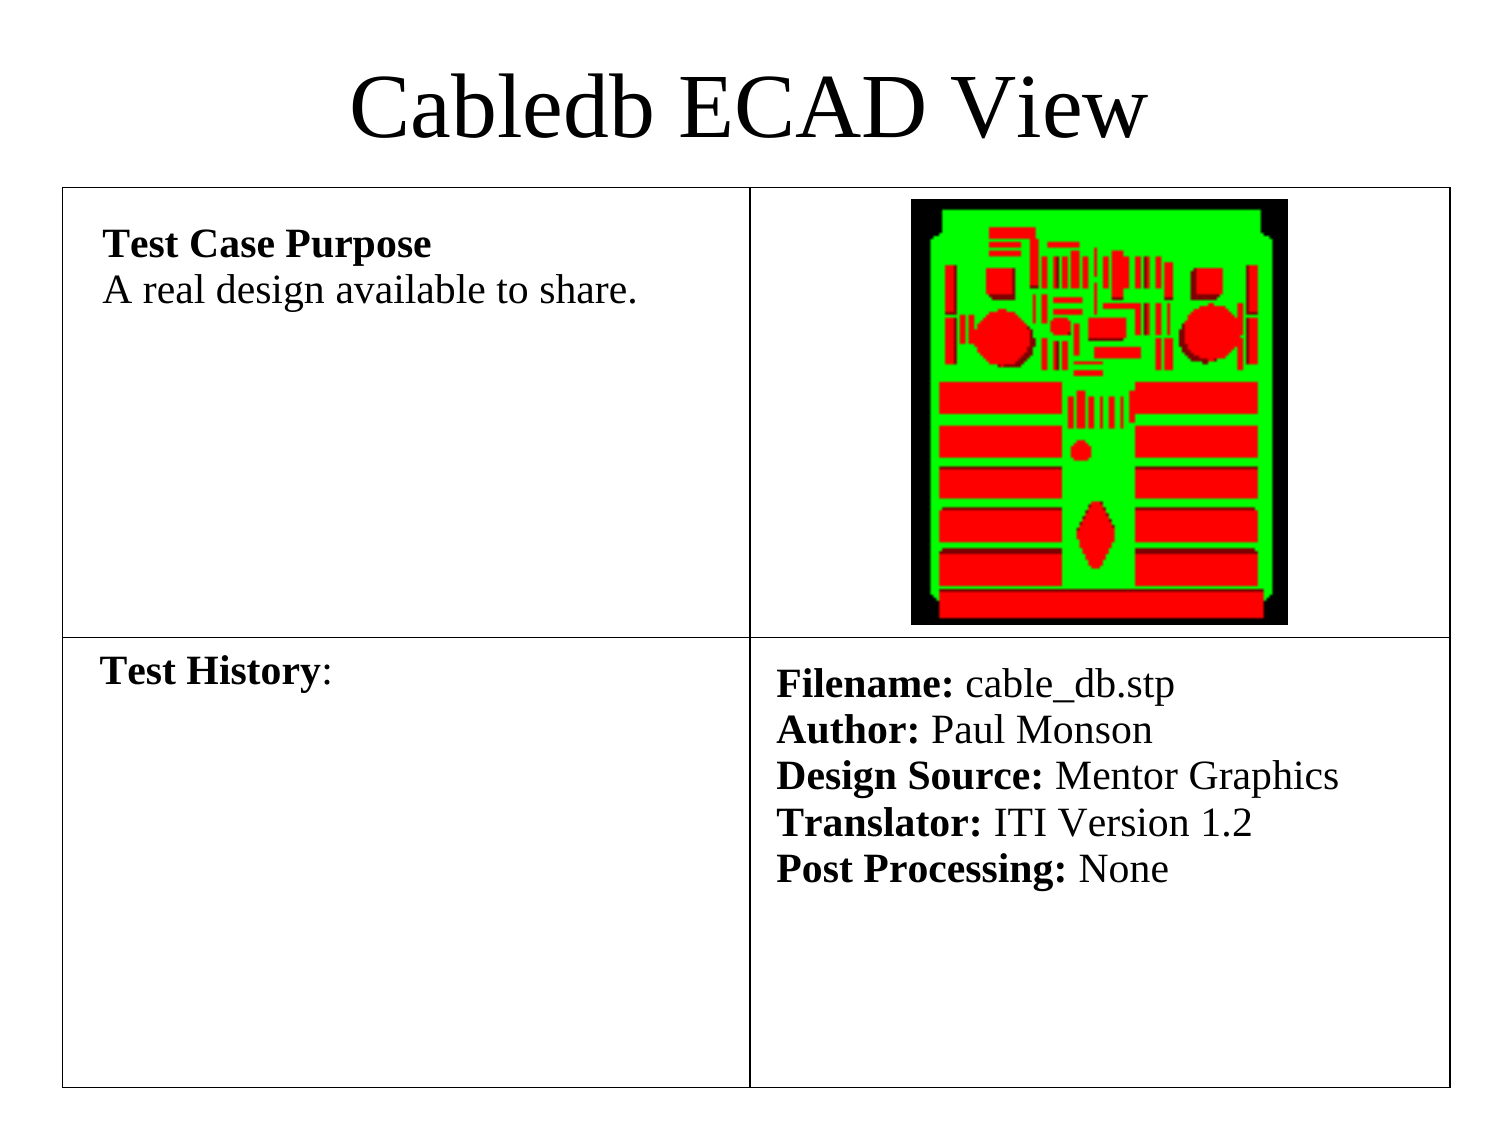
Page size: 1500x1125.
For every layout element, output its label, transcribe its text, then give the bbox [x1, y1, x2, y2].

text_box Test History: [84, 639, 348, 702]
text_box Filename: cable_db.stp Author: Paul Monson Design Source: Mentor Graphics Translator: ITI Version 1.2 Post Processing: None [761, 652, 1355, 1010]
chart [911, 200, 1288, 625]
text_box Test Case Purpose A real design available to share. [87, 212, 676, 321]
title Cabledb ECAD View [112, 12, 1388, 201]
